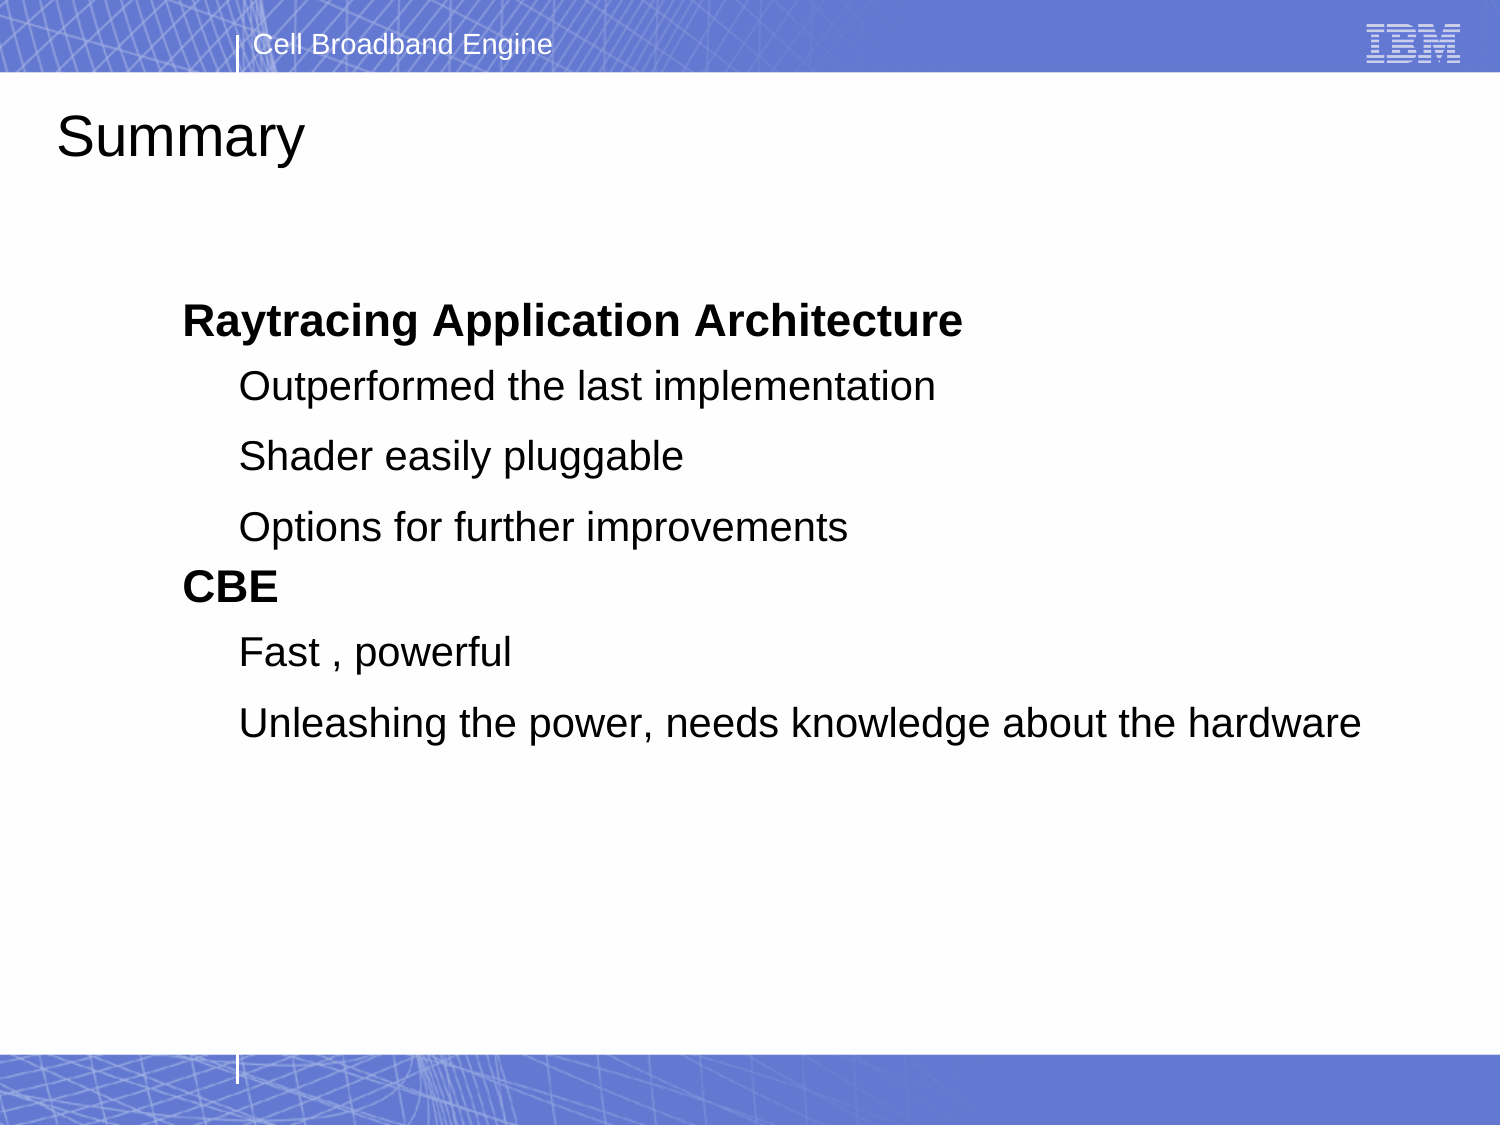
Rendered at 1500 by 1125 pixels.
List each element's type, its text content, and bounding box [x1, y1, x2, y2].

title Summary [56, 97, 1410, 179]
picture [1366, 24, 1462, 63]
list Raytracing Application Architecture Outperformed the last implementation Shader easily pluggable Options for further improvements CBE Fast , powerful Unleashing the power, needs knowledge about the hardware [182, 291, 1389, 932]
